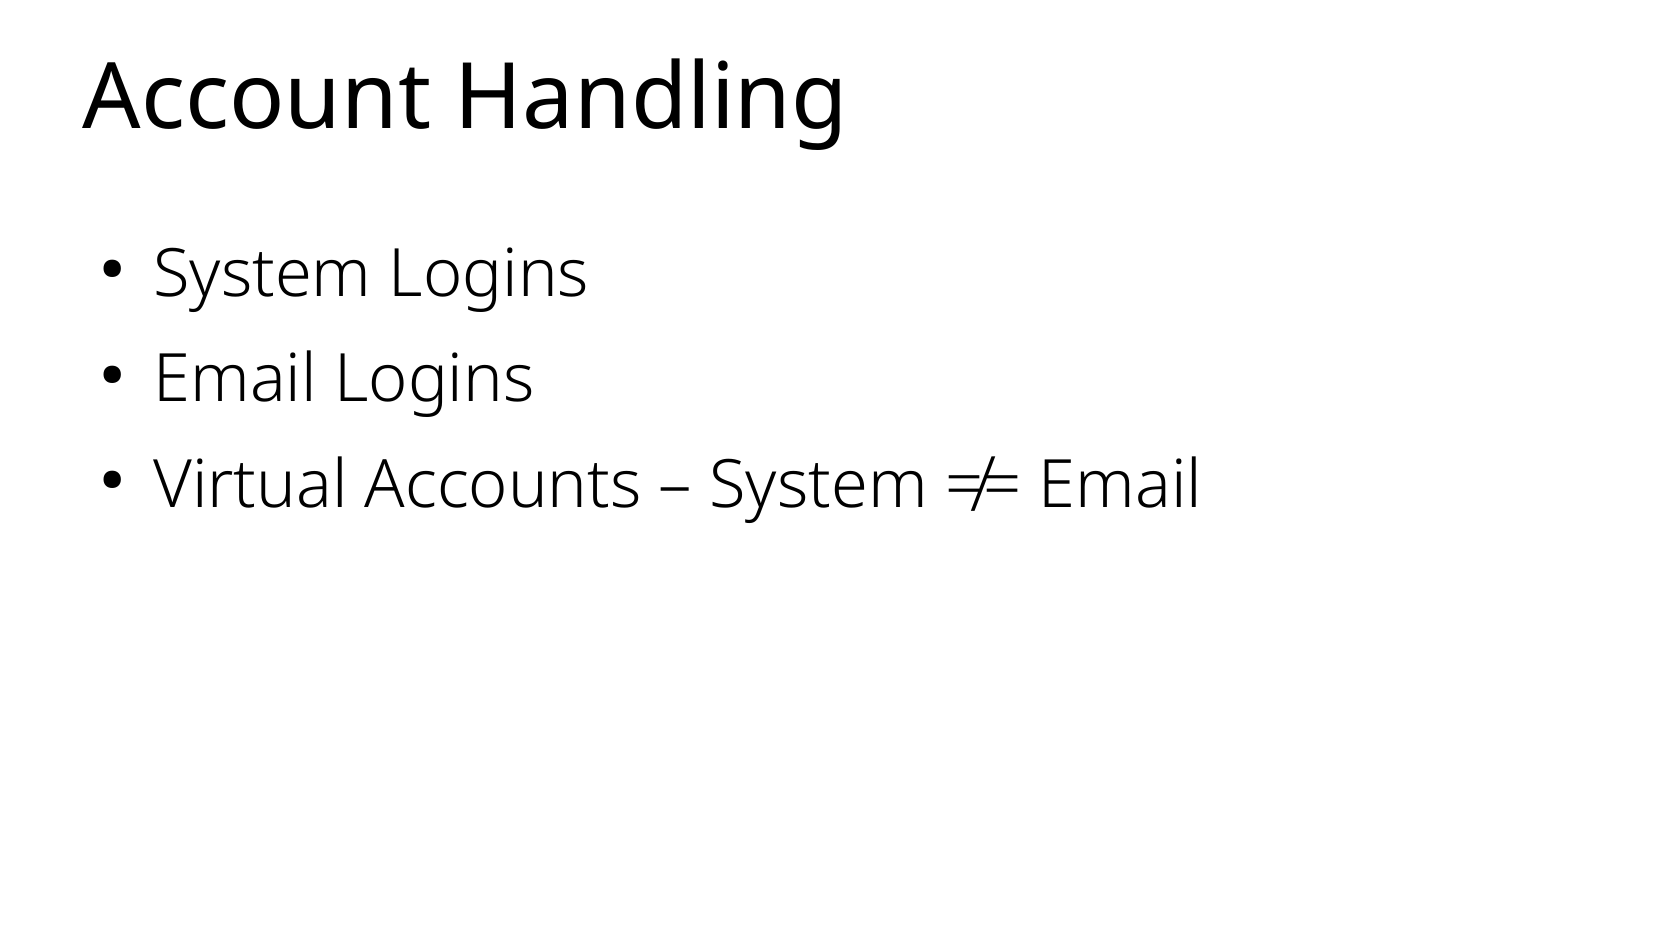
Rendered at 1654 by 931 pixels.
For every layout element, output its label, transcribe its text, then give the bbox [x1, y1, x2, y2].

list System Logins Email Logins Virtual Accounts – System ≠= Email [82, 224, 1571, 825]
title Account Handling [82, 37, 1571, 150]
